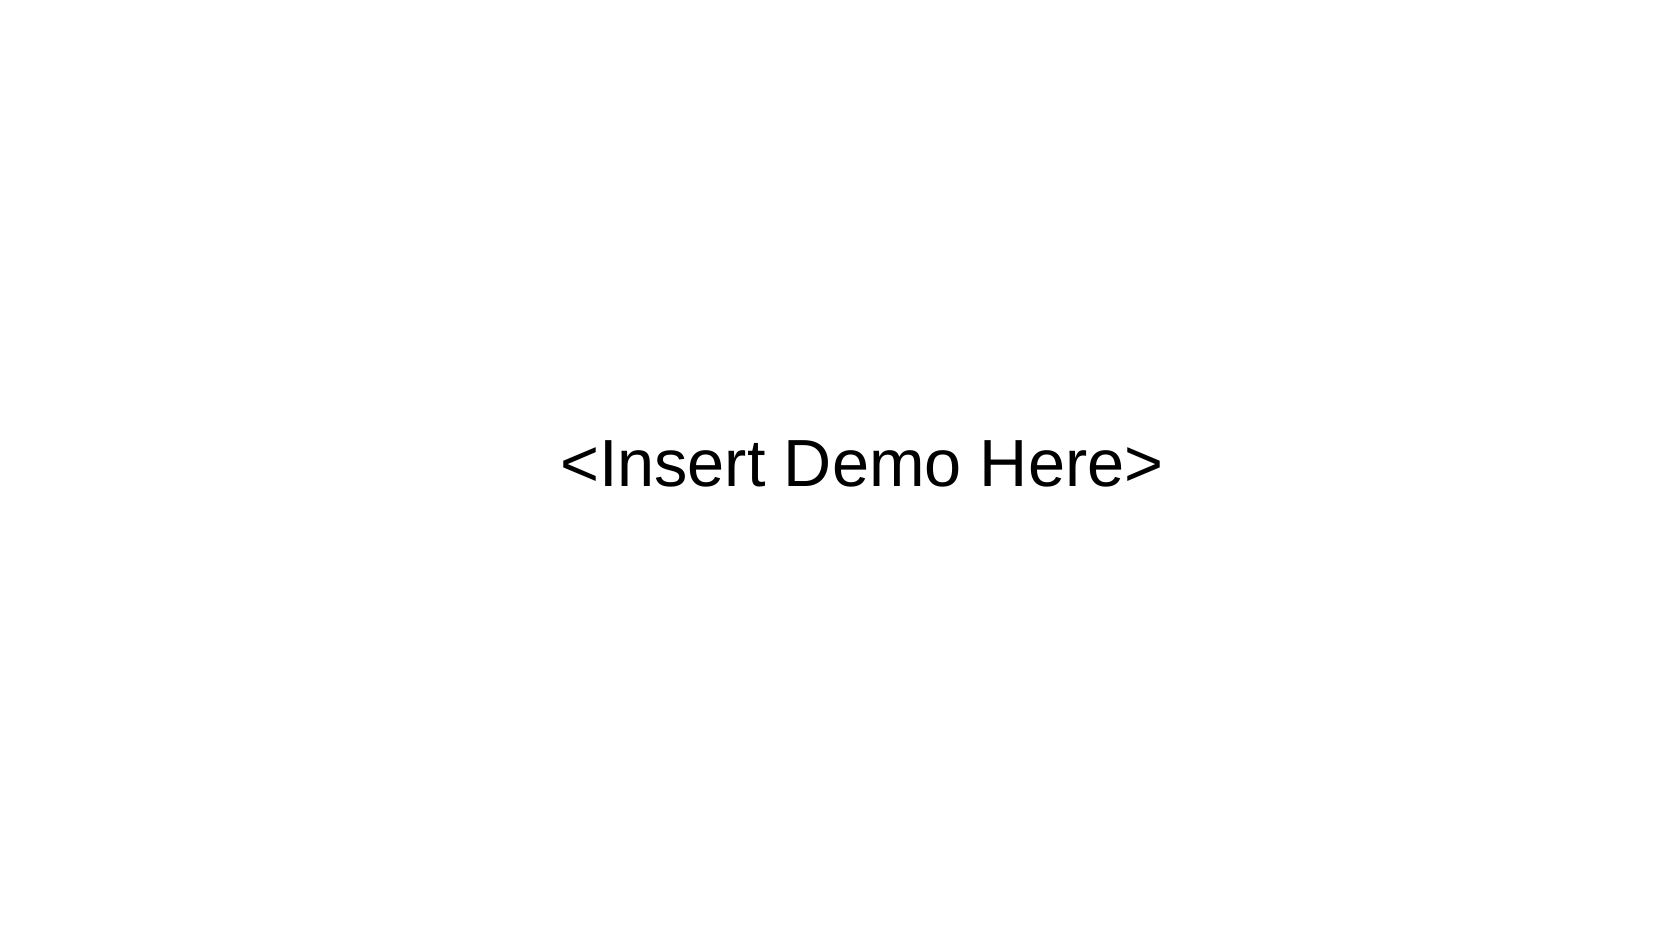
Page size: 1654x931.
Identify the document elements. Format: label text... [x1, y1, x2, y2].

list <Insert Demo Here> [82, 217, 1571, 758]
